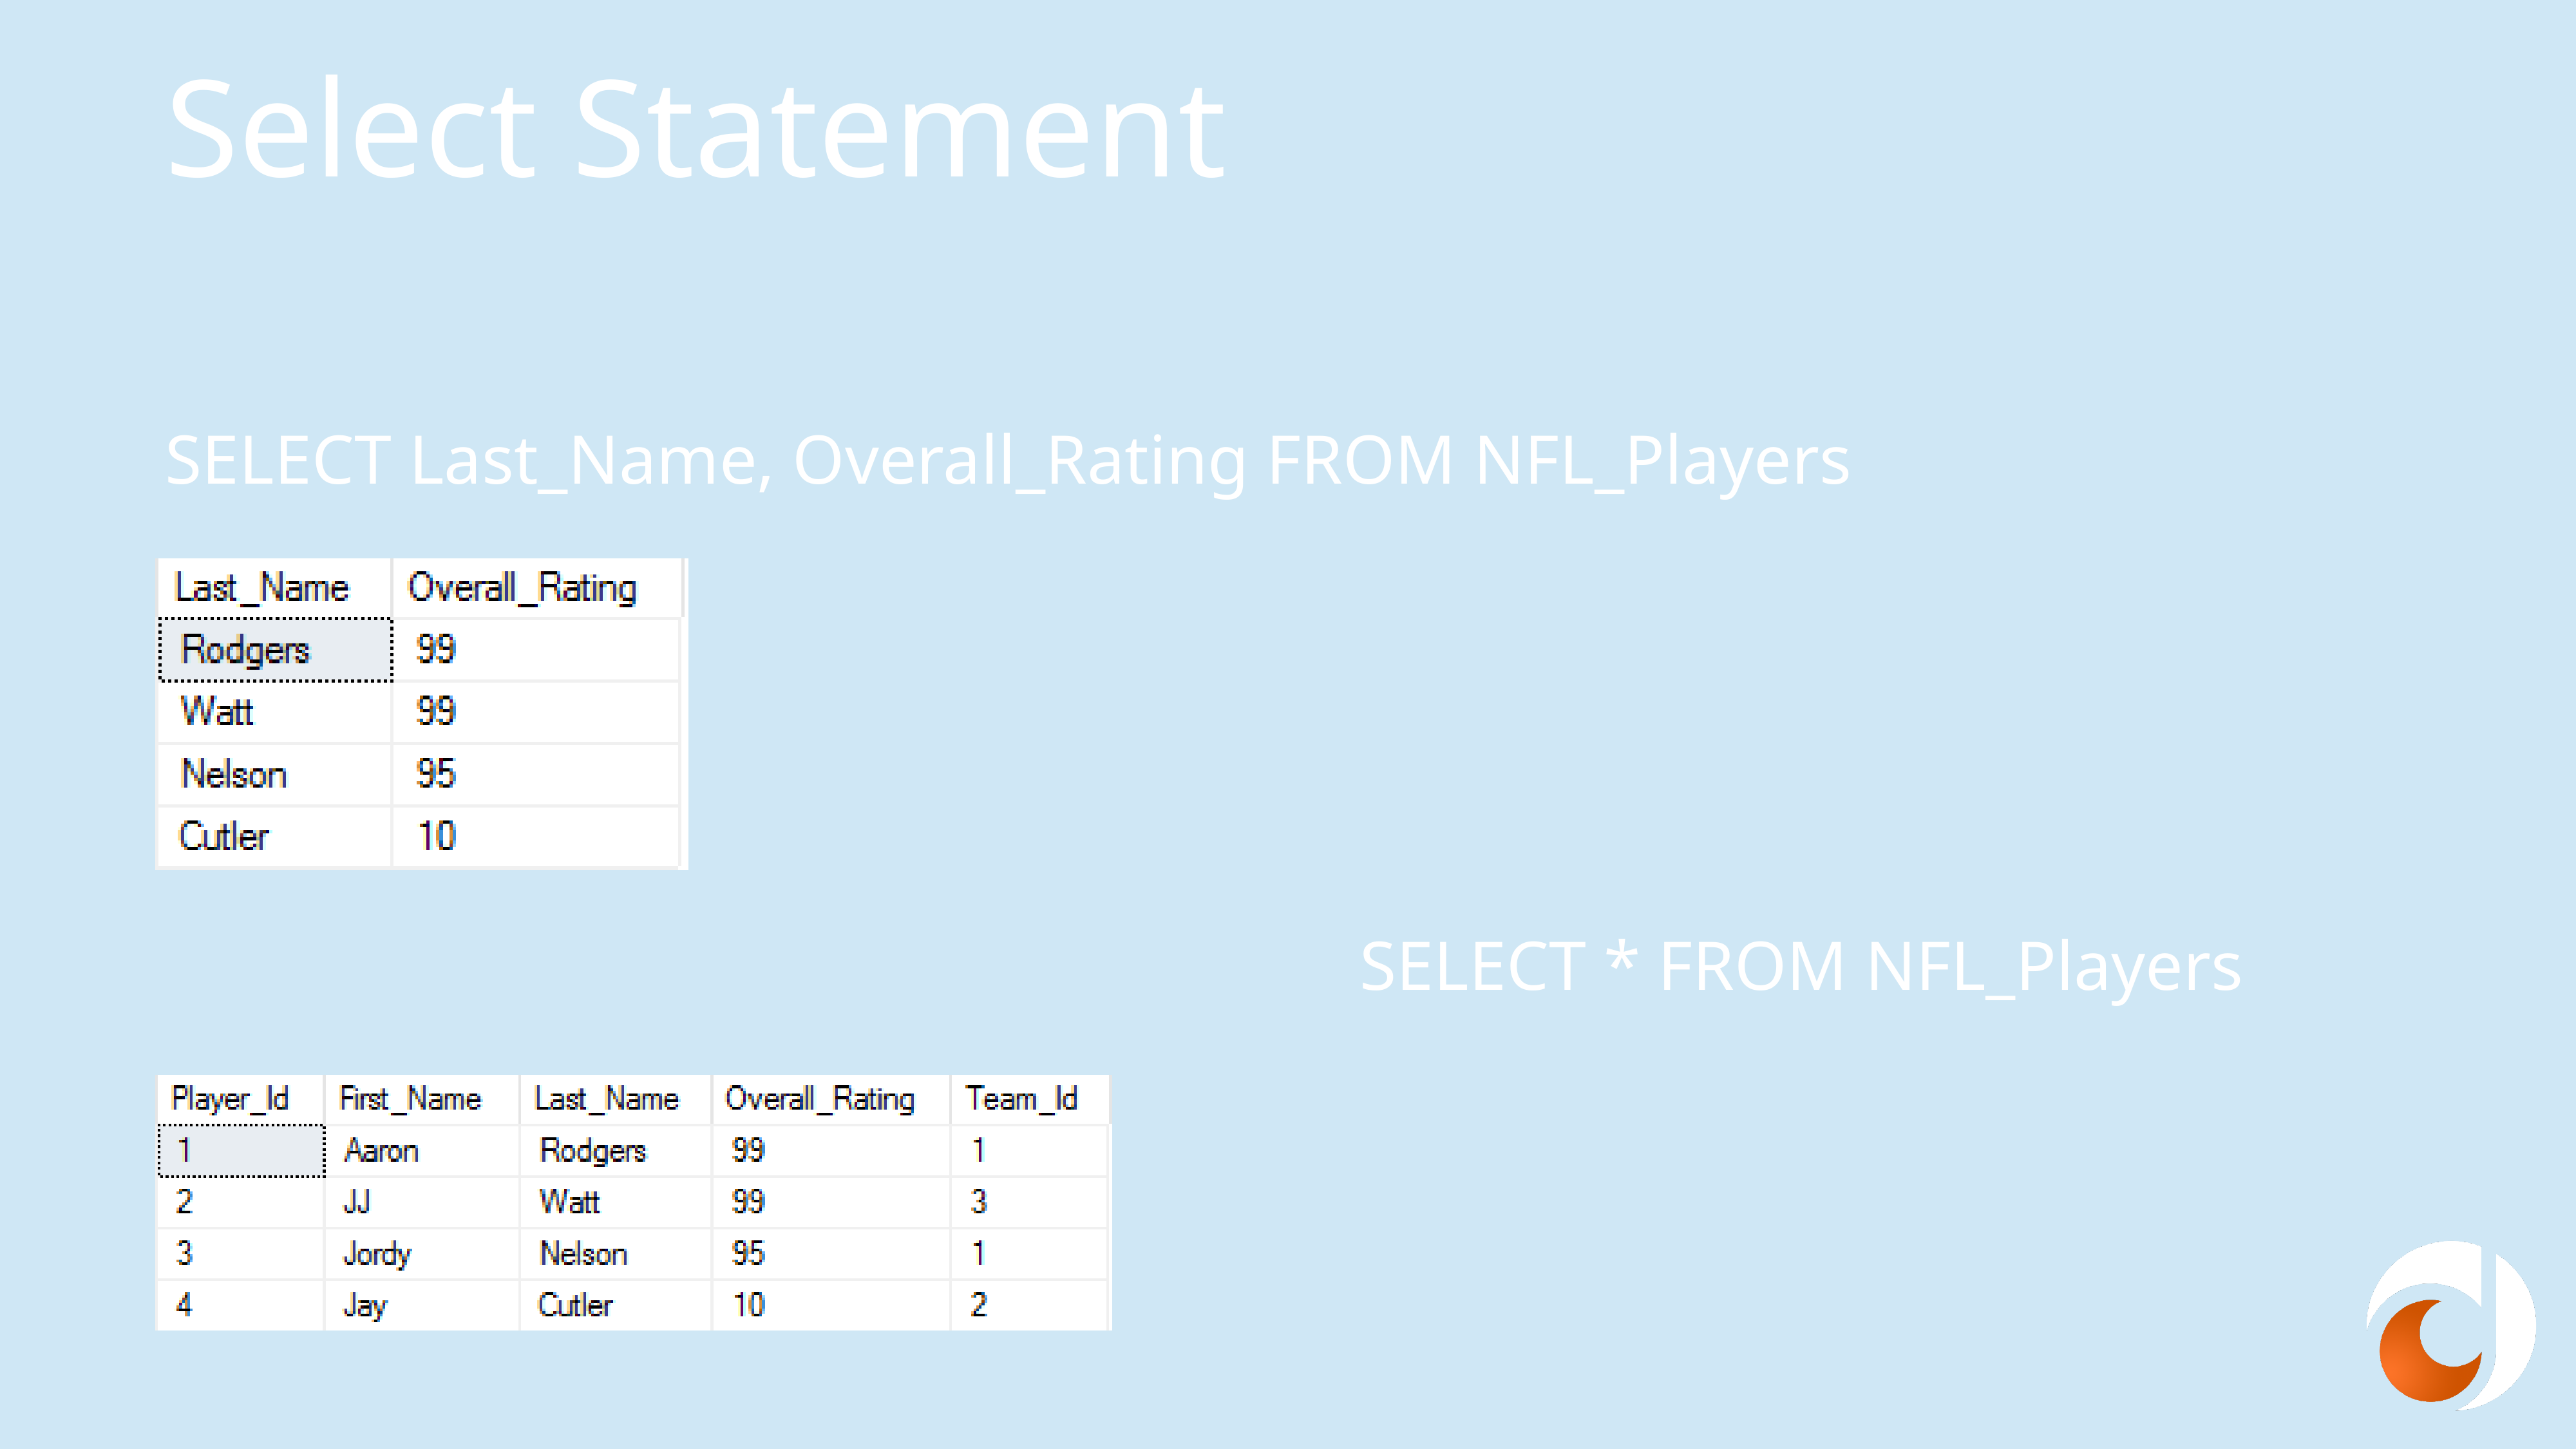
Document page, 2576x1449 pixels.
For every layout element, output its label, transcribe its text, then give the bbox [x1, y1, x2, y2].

text_box SELECT * FROM NFL_Players [155, 935, 2249, 1141]
picture [155, 1075, 1112, 1331]
picture [155, 558, 688, 870]
list SELECT Last_Name, Overall_Rating FROM NFL_Players [155, 412, 2249, 618]
picture [2361, 1236, 2550, 1414]
title Select Statement [155, 37, 2421, 400]
